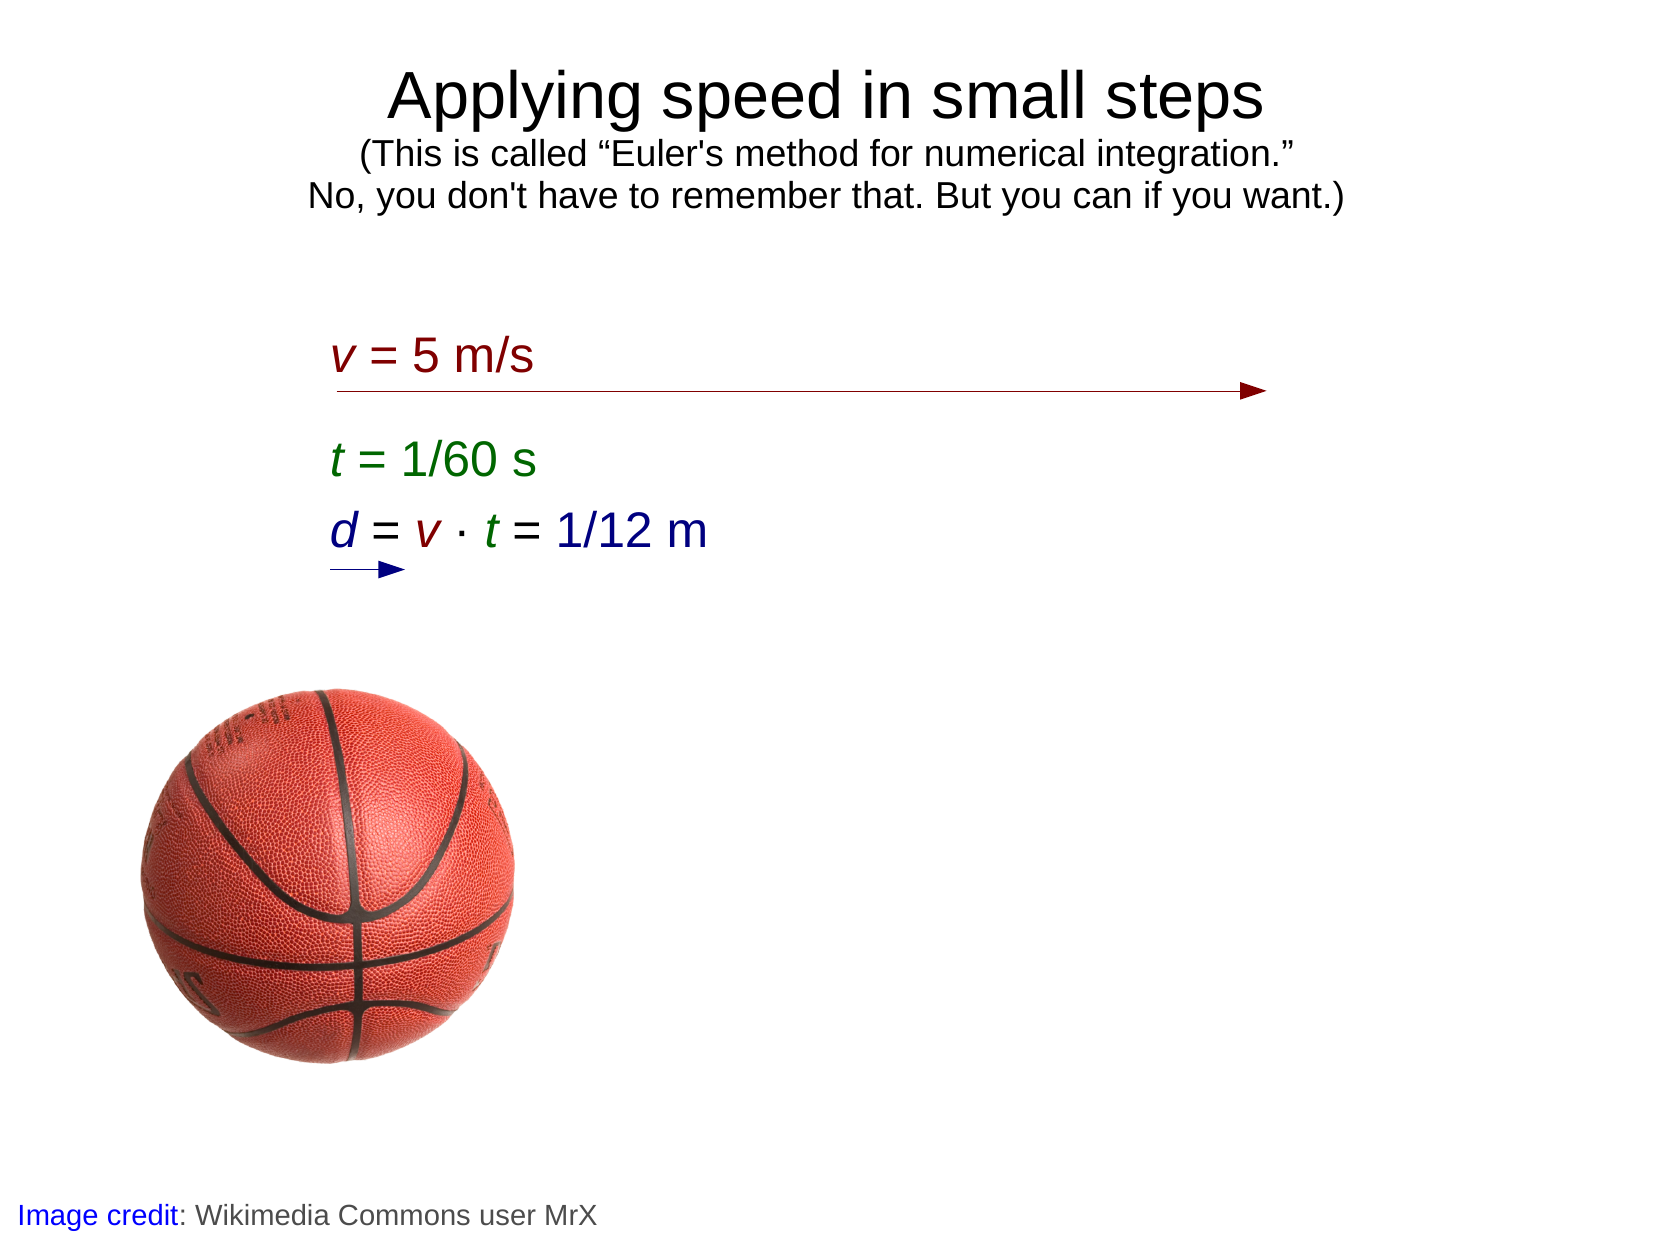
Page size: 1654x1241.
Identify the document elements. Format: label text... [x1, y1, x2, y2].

text_box v = 5 m/s [315, 319, 676, 391]
text_box Image credit: Wikimedia Commons user MrX [2, 1191, 1163, 1240]
picture [140, 688, 515, 1064]
text_box d = v · t = 1/12 m [315, 494, 781, 566]
subtitle Applying speed in small steps (This is called “Euler's method for numerical integration.” No, you don't have to remember that. But you can if you want.) [82, 49, 1571, 226]
text_box t = 1/60 s [315, 423, 781, 494]
